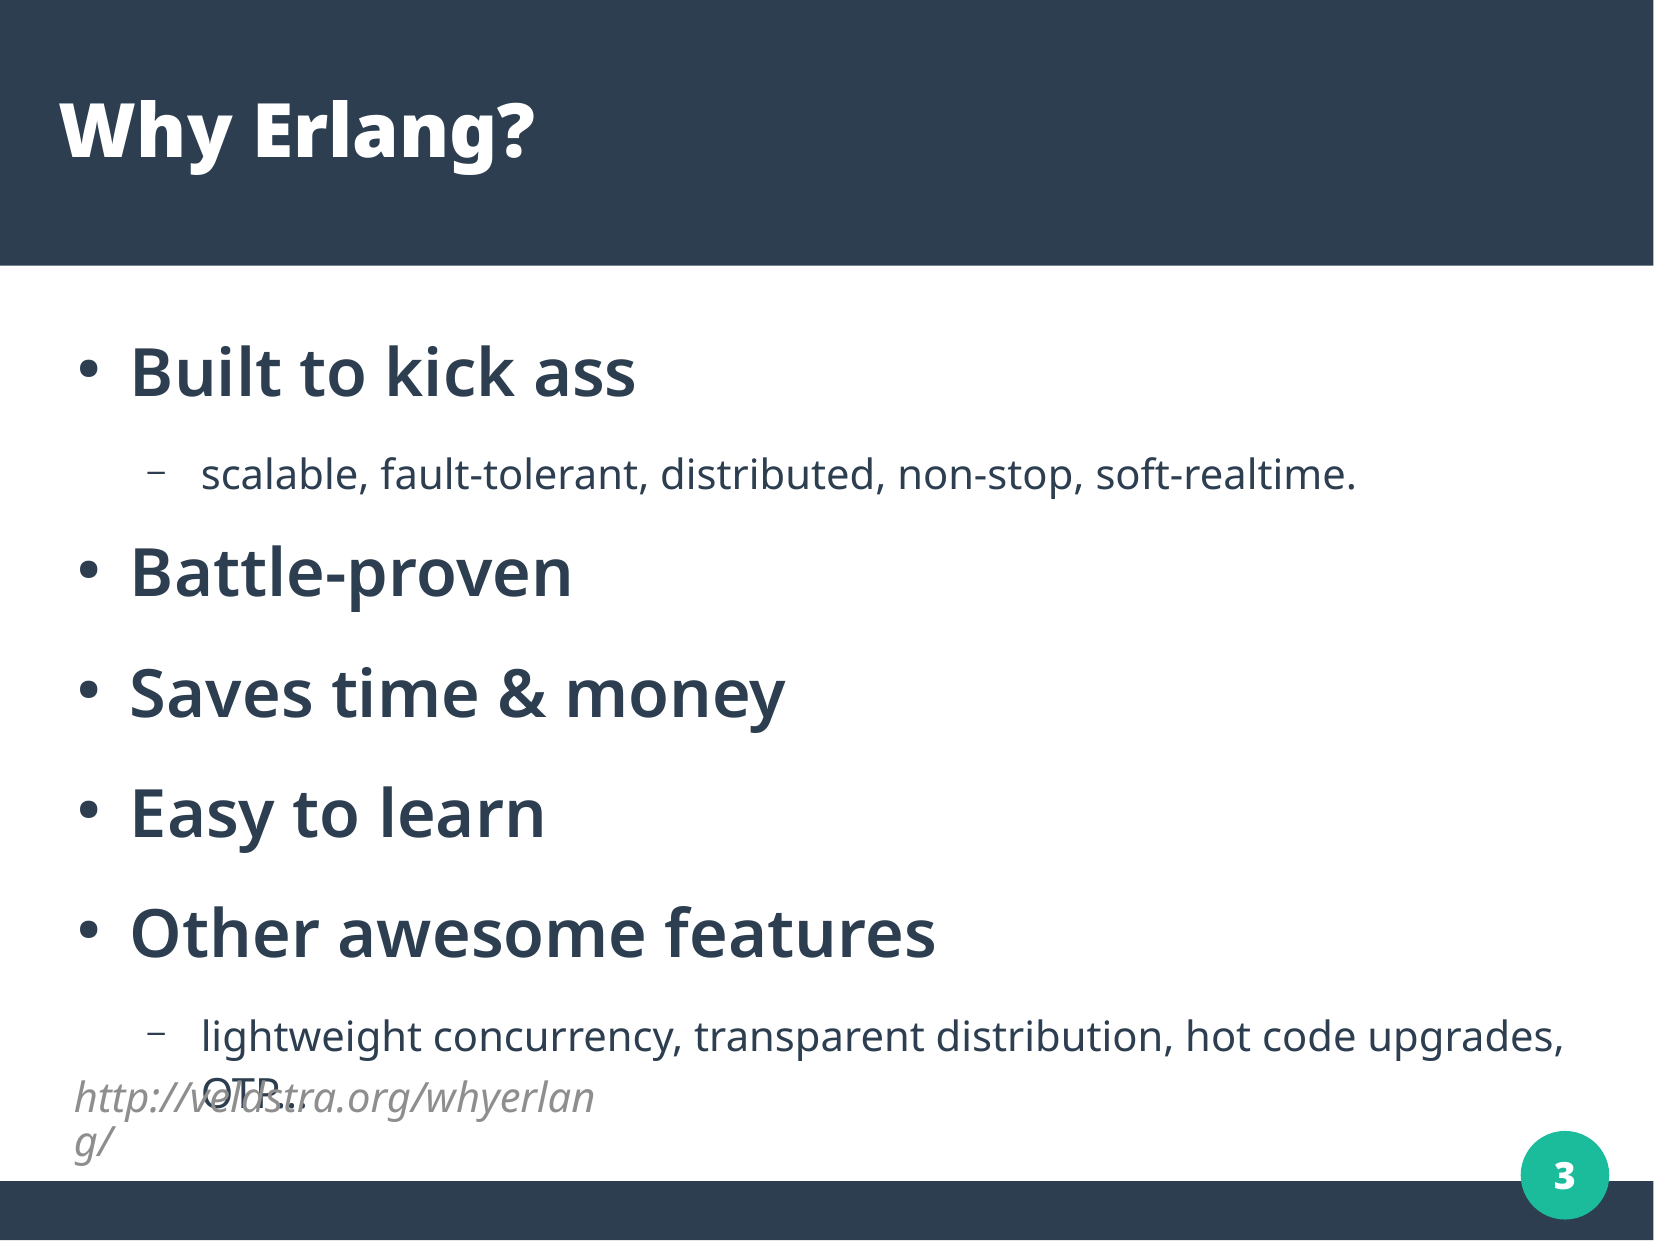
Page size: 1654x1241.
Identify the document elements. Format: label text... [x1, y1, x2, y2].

text_box http://veldstra.org/whyerlang/ [59, 1059, 621, 1180]
list Built to kick ass scalable, fault-tolerant, distributed, non-stop, soft-realtime. Battle-proven Saves time & money Easy to learn Other awesome features lightweight concurrency, transparent distribution, hot code upgrades, OTP… [59, 324, 1595, 1152]
title Why Erlang? [59, 49, 1595, 207]
